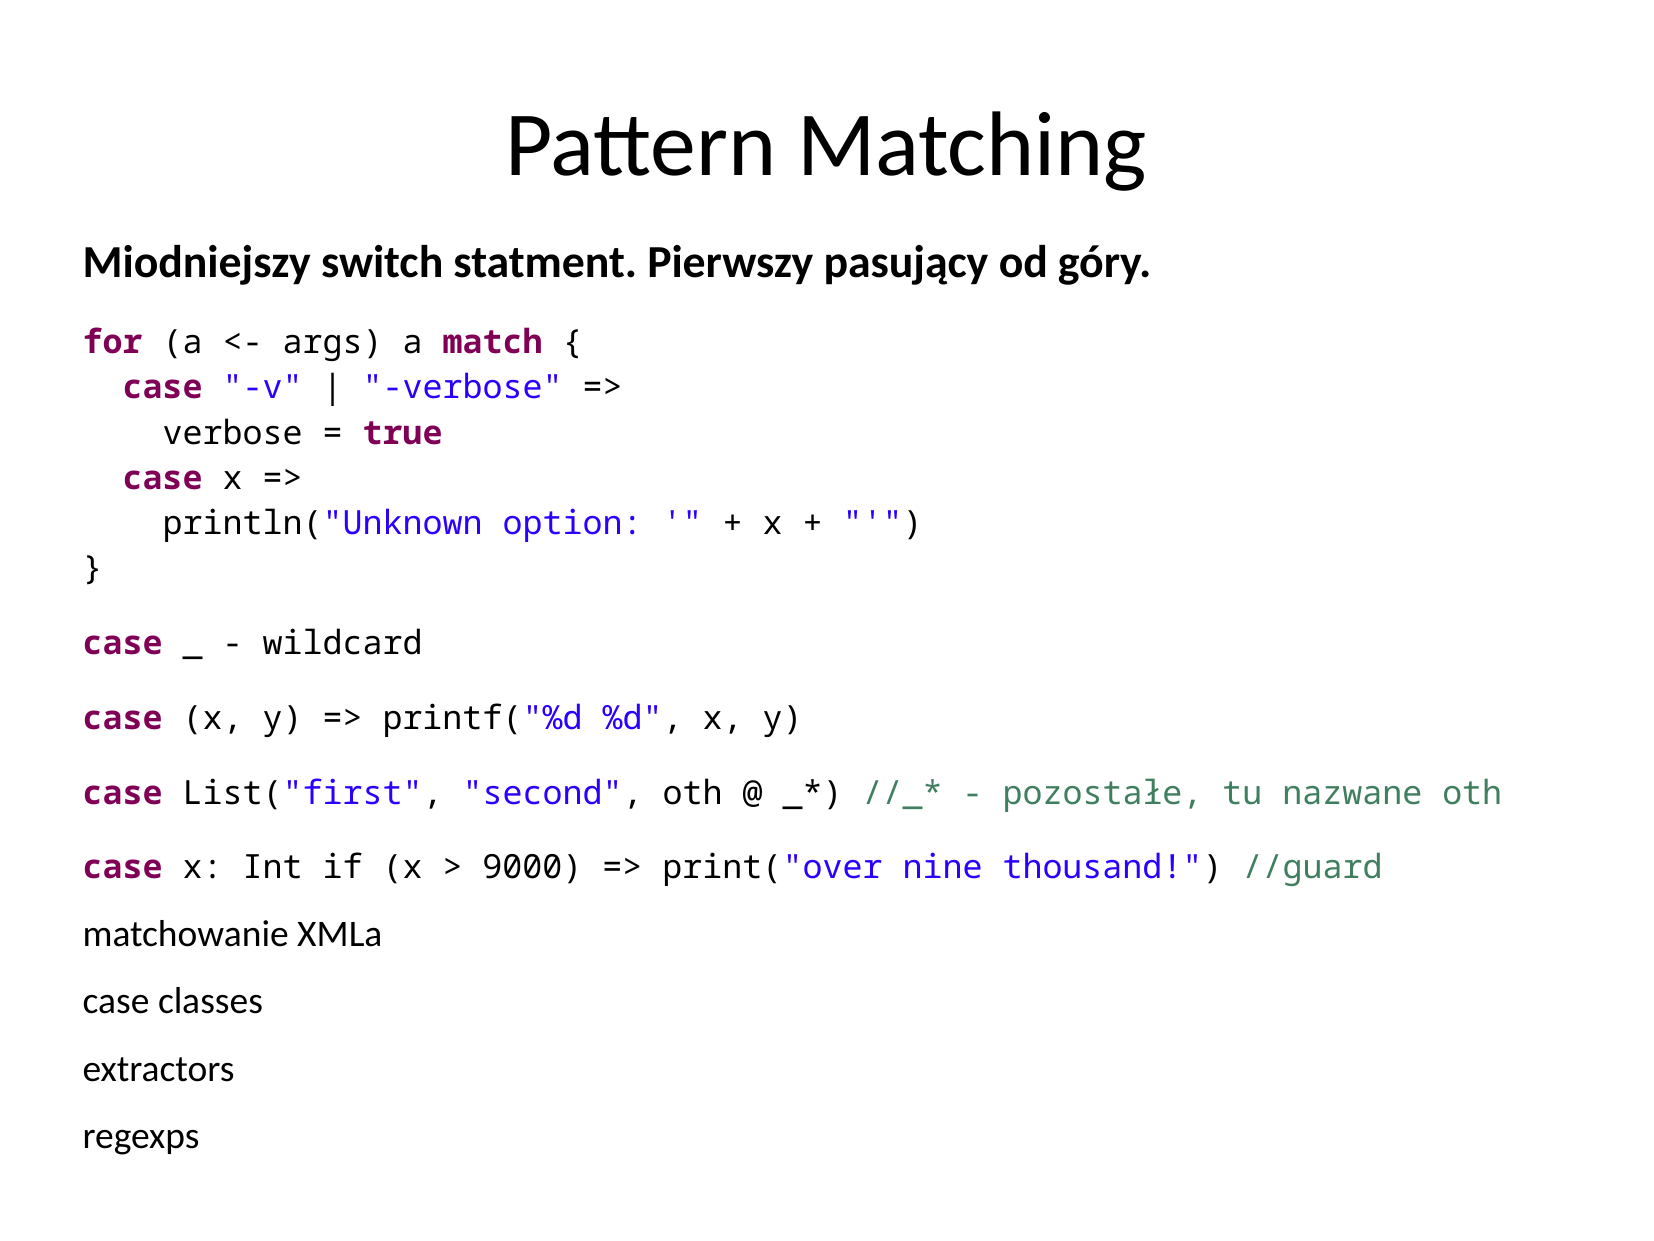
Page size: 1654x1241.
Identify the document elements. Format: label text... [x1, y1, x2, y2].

title Pattern Matching [82, 56, 1571, 242]
list Miodniejszy switch statment. Pierwszy pasujący od góry. for (a <- args) a match { case "-v" | "-verbose" => verbose = true case x => println("Unknown option: '" + x + "'") } case _ - wildcard case (x, y) => printf("%d %d", x, y) case List("first", "second", oth @ _*) //_* - pozostałe, tu nazwane oth case x: Int if (x > 9000) => print("over nine thousand!") //guard matchowanie XMLa case classes extractors regexps [82, 242, 1571, 1209]
